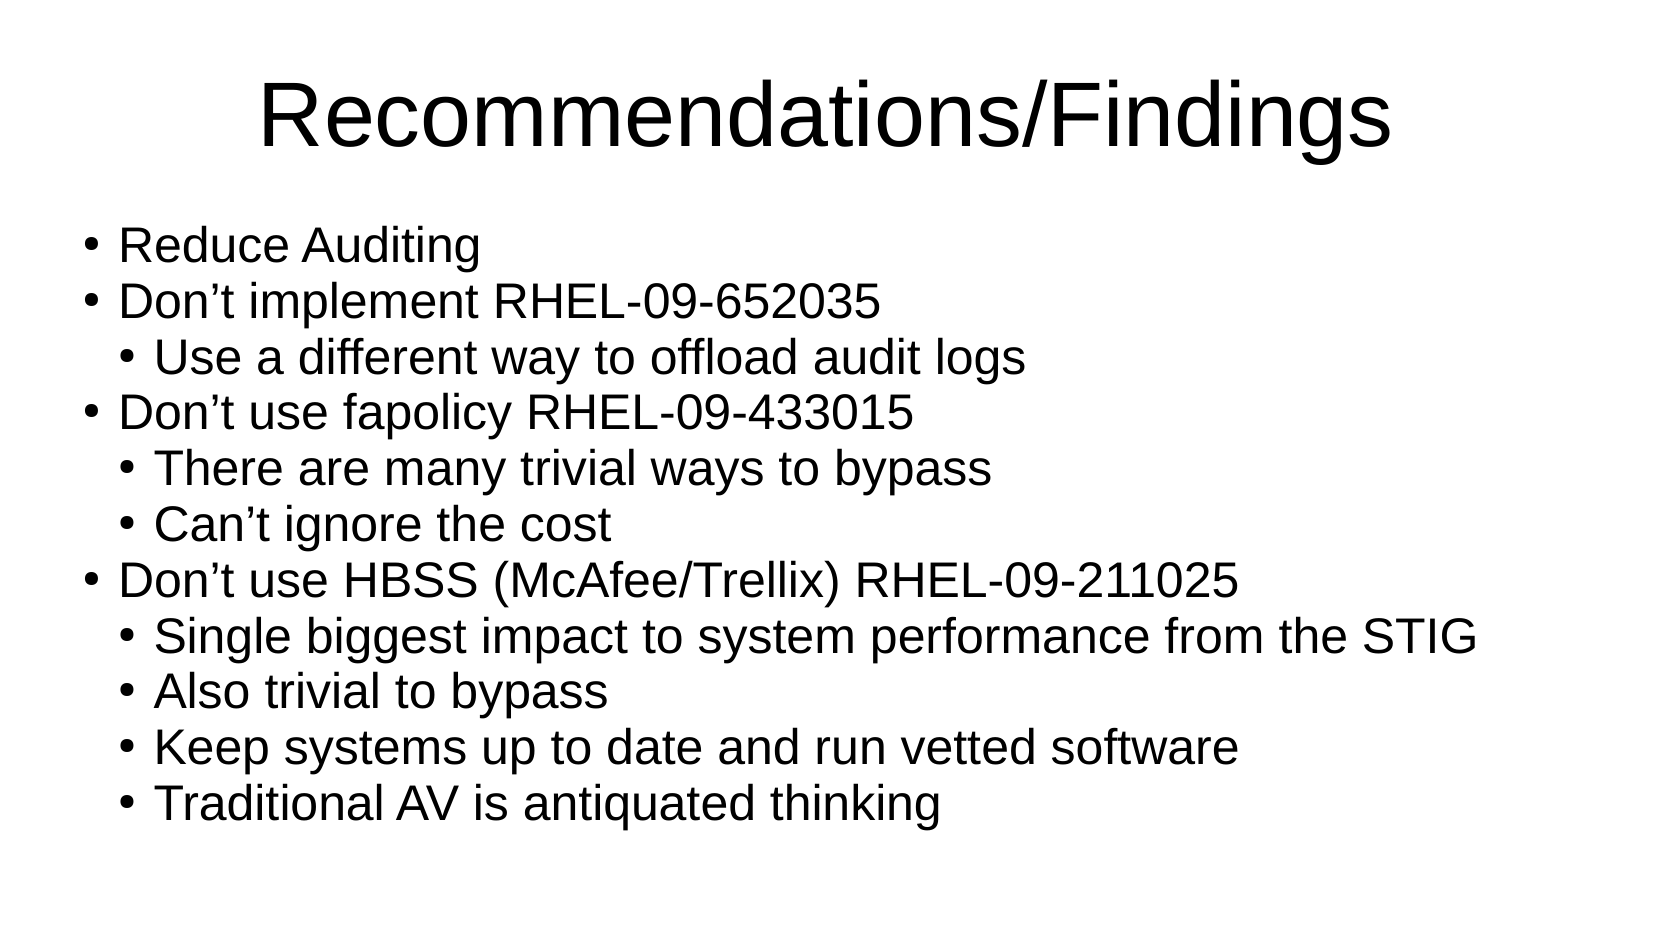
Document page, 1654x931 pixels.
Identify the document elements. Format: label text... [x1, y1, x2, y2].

title Recommendations/Findings [82, 37, 1571, 193]
subtitle Reduce Auditing Don’t implement RHEL-09-652035 Use a different way to offload audit logs Don’t use fapolicy RHEL-09-433015 There are many trivial ways to bypass Can’t ignore the cost Don’t use HBSS (McAfee/Trellix) RHEL-09-211025 Single biggest impact to system performance from the STIG Also trivial to bypass Keep systems up to date and run vetted software Traditional AV is antiquated thinking [82, 217, 1571, 831]
